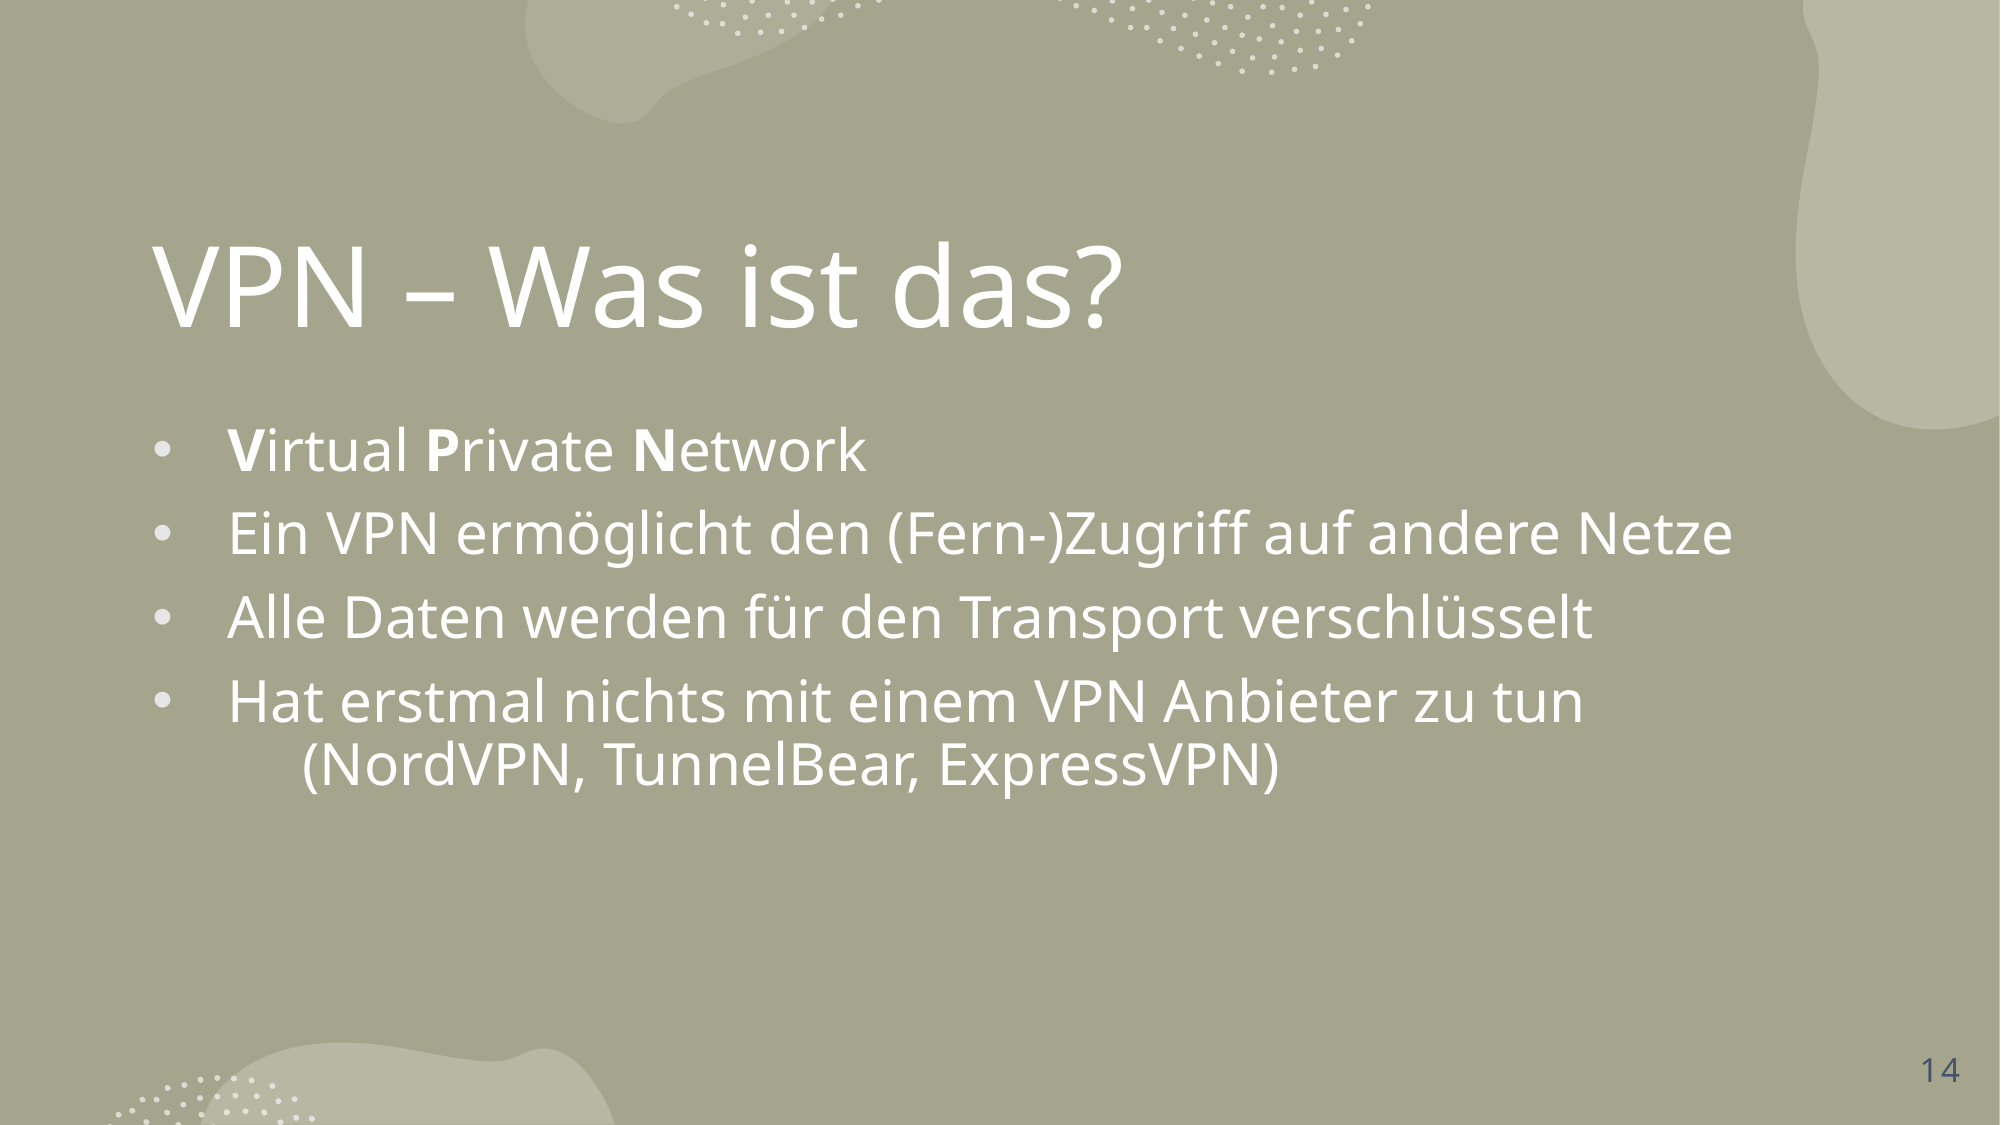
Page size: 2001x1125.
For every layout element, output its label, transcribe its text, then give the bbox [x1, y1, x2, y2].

title VPN – Was ist das? [137, 182, 1863, 400]
list Virtual Private Network Ein VPN ermöglicht den (Fern-)Zugriff auf andere Netze Alle Daten werden für den Transport verschlüsselt Hat erstmal nichts mit einem VPN Anbieter zu tun (NordVPN, TunnelBear, ExpressVPN) [137, 413, 1863, 1014]
text_box [1887, 1019, 1993, 1125]
